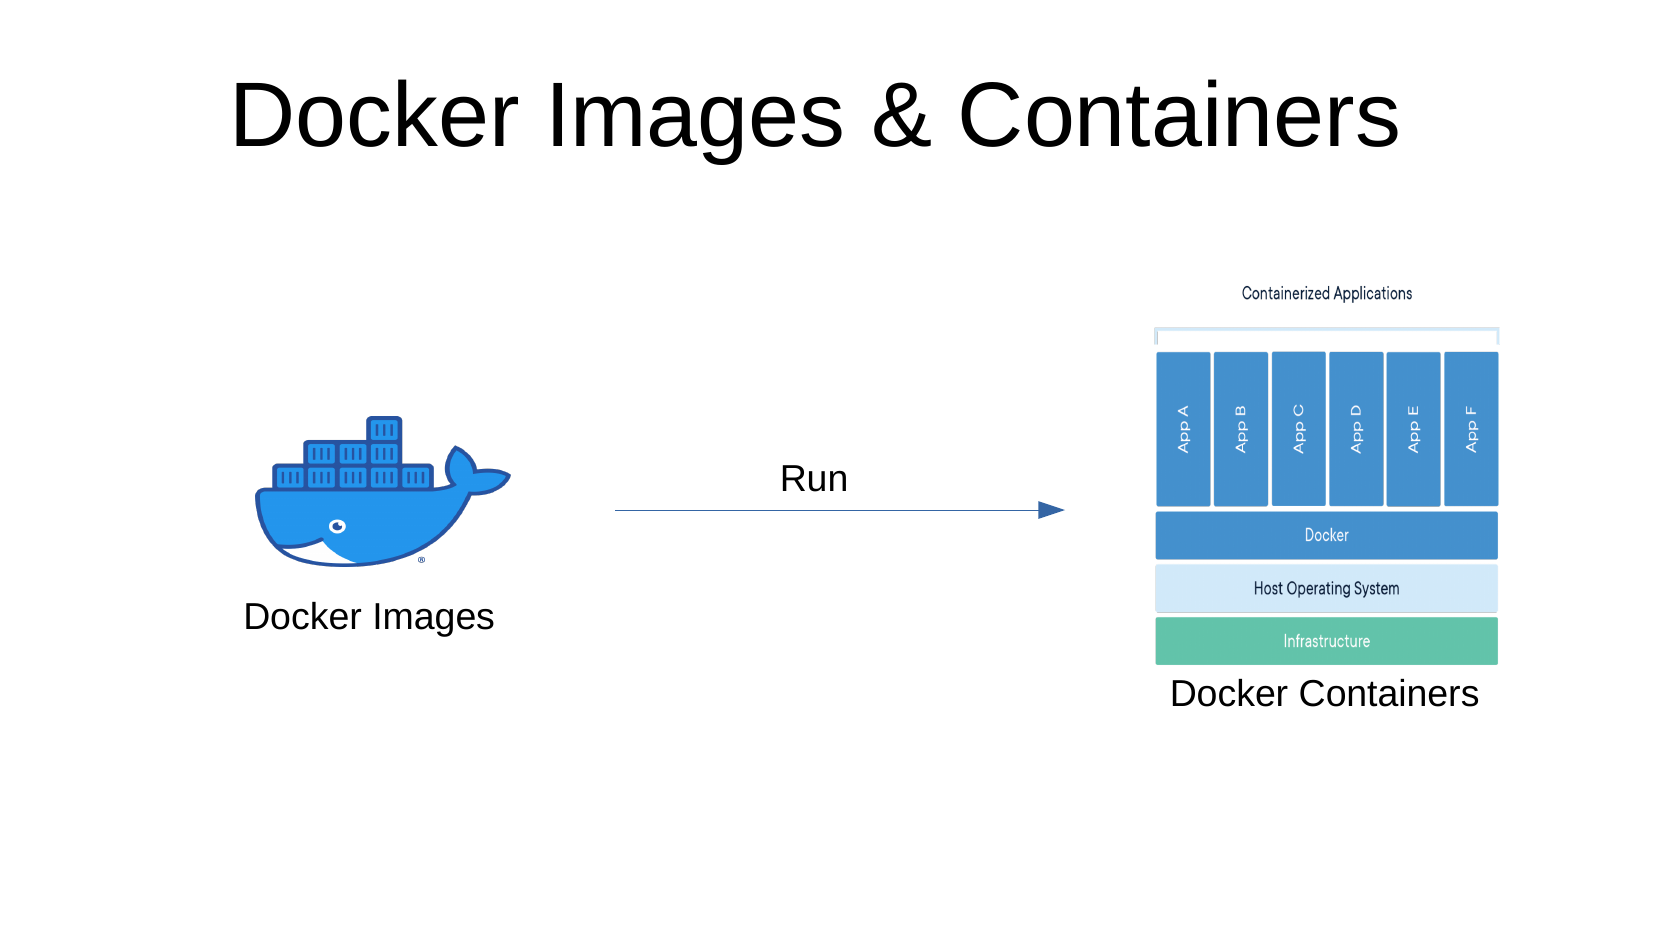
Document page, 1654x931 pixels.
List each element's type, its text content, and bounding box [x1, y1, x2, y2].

text_box Docker Images [228, 588, 511, 646]
text_box Run [765, 450, 886, 507]
title Docker Images & Containers [71, 37, 1561, 193]
picture [1110, 224, 1544, 722]
picture [255, 416, 511, 567]
text_box Docker Containers [1155, 664, 1570, 722]
